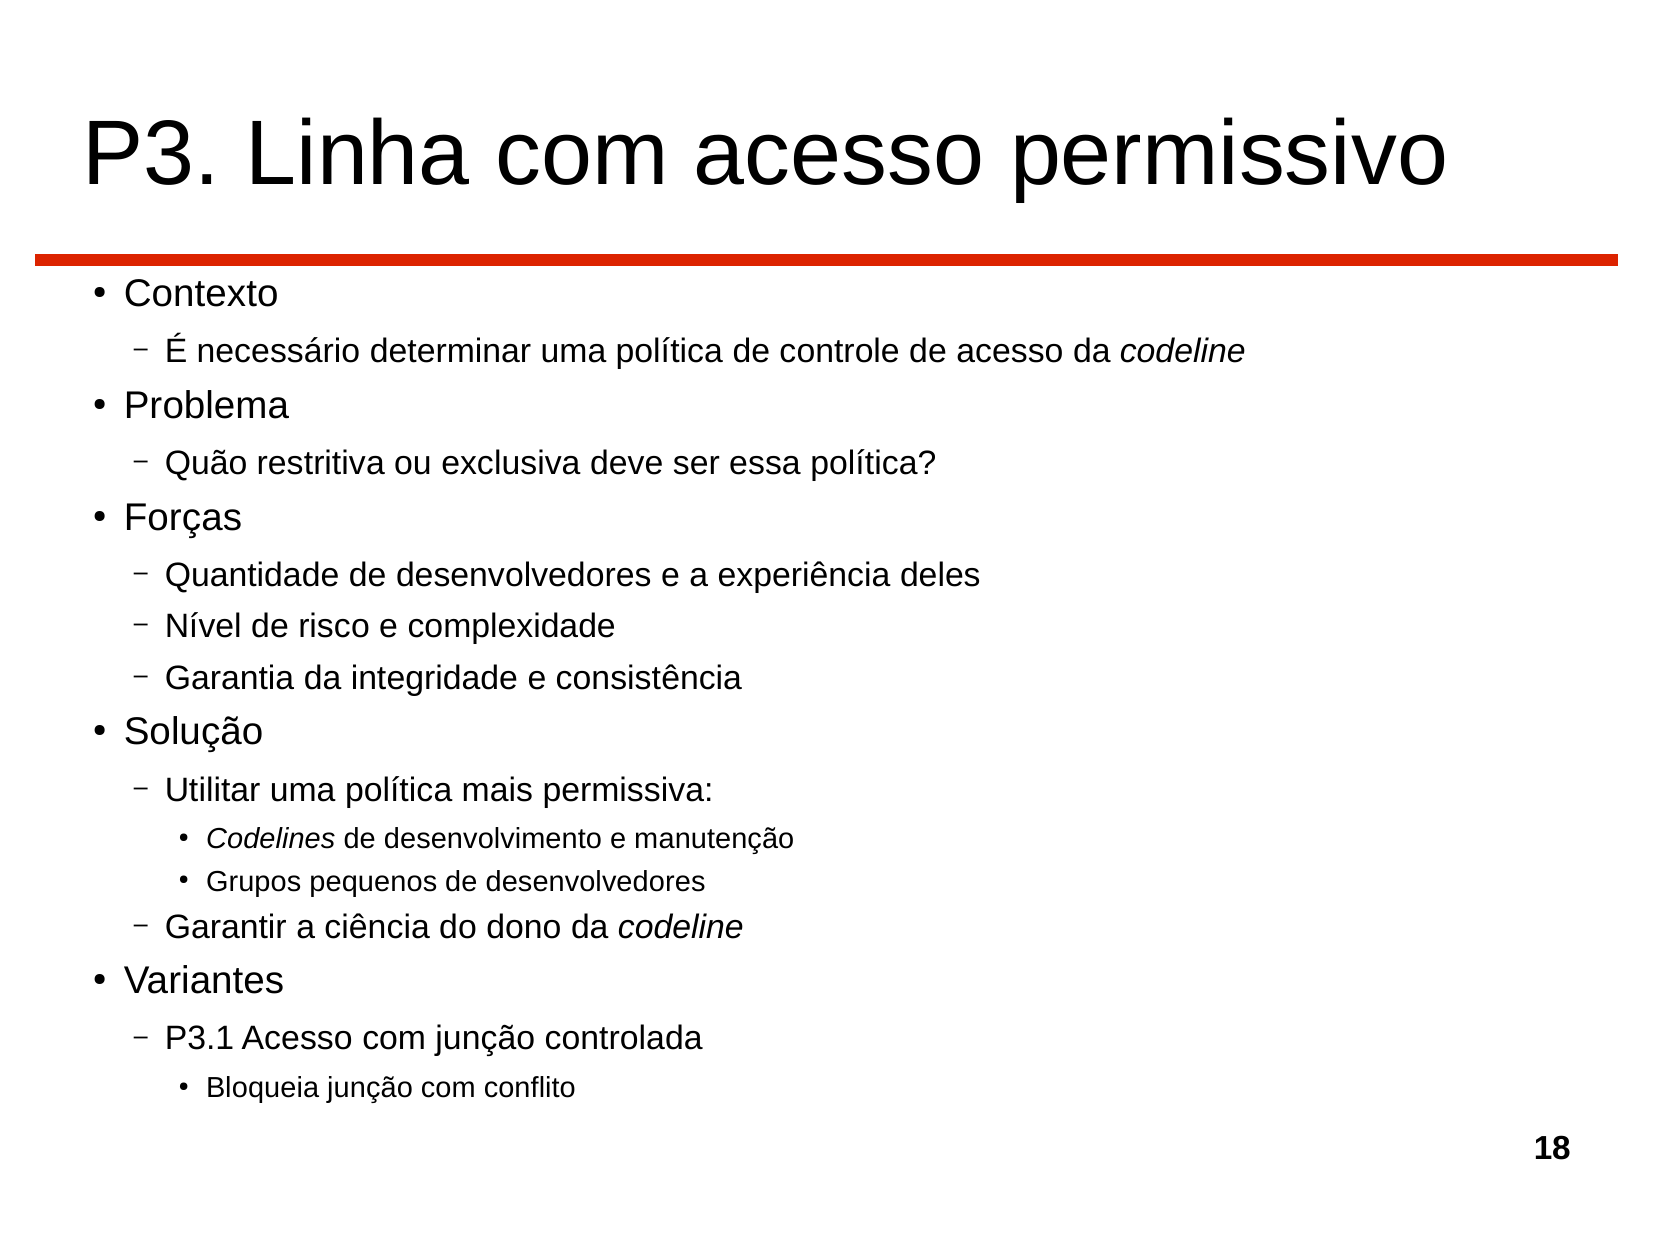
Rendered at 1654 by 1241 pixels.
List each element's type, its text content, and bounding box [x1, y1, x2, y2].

title P3. Linha com acesso permissivo [82, 49, 1571, 257]
list Contexto É necessário determinar uma política de controle de acesso da codeline Problema Quão restritiva ou exclusiva deve ser essa política? Forças Quantidade de desenvolvedores e a experiência deles Nível de risco e complexidade Garantia da integridade e consistência Solução Utilitar uma política mais permissiva: Codelines de desenvolvimento e manutenção Grupos pequenos de desenvolvedores Garantir a ciência do dono da codeline Variantes P3.1 Acesso com junção controlada Bloqueia junção com conflito [82, 271, 1571, 1111]
